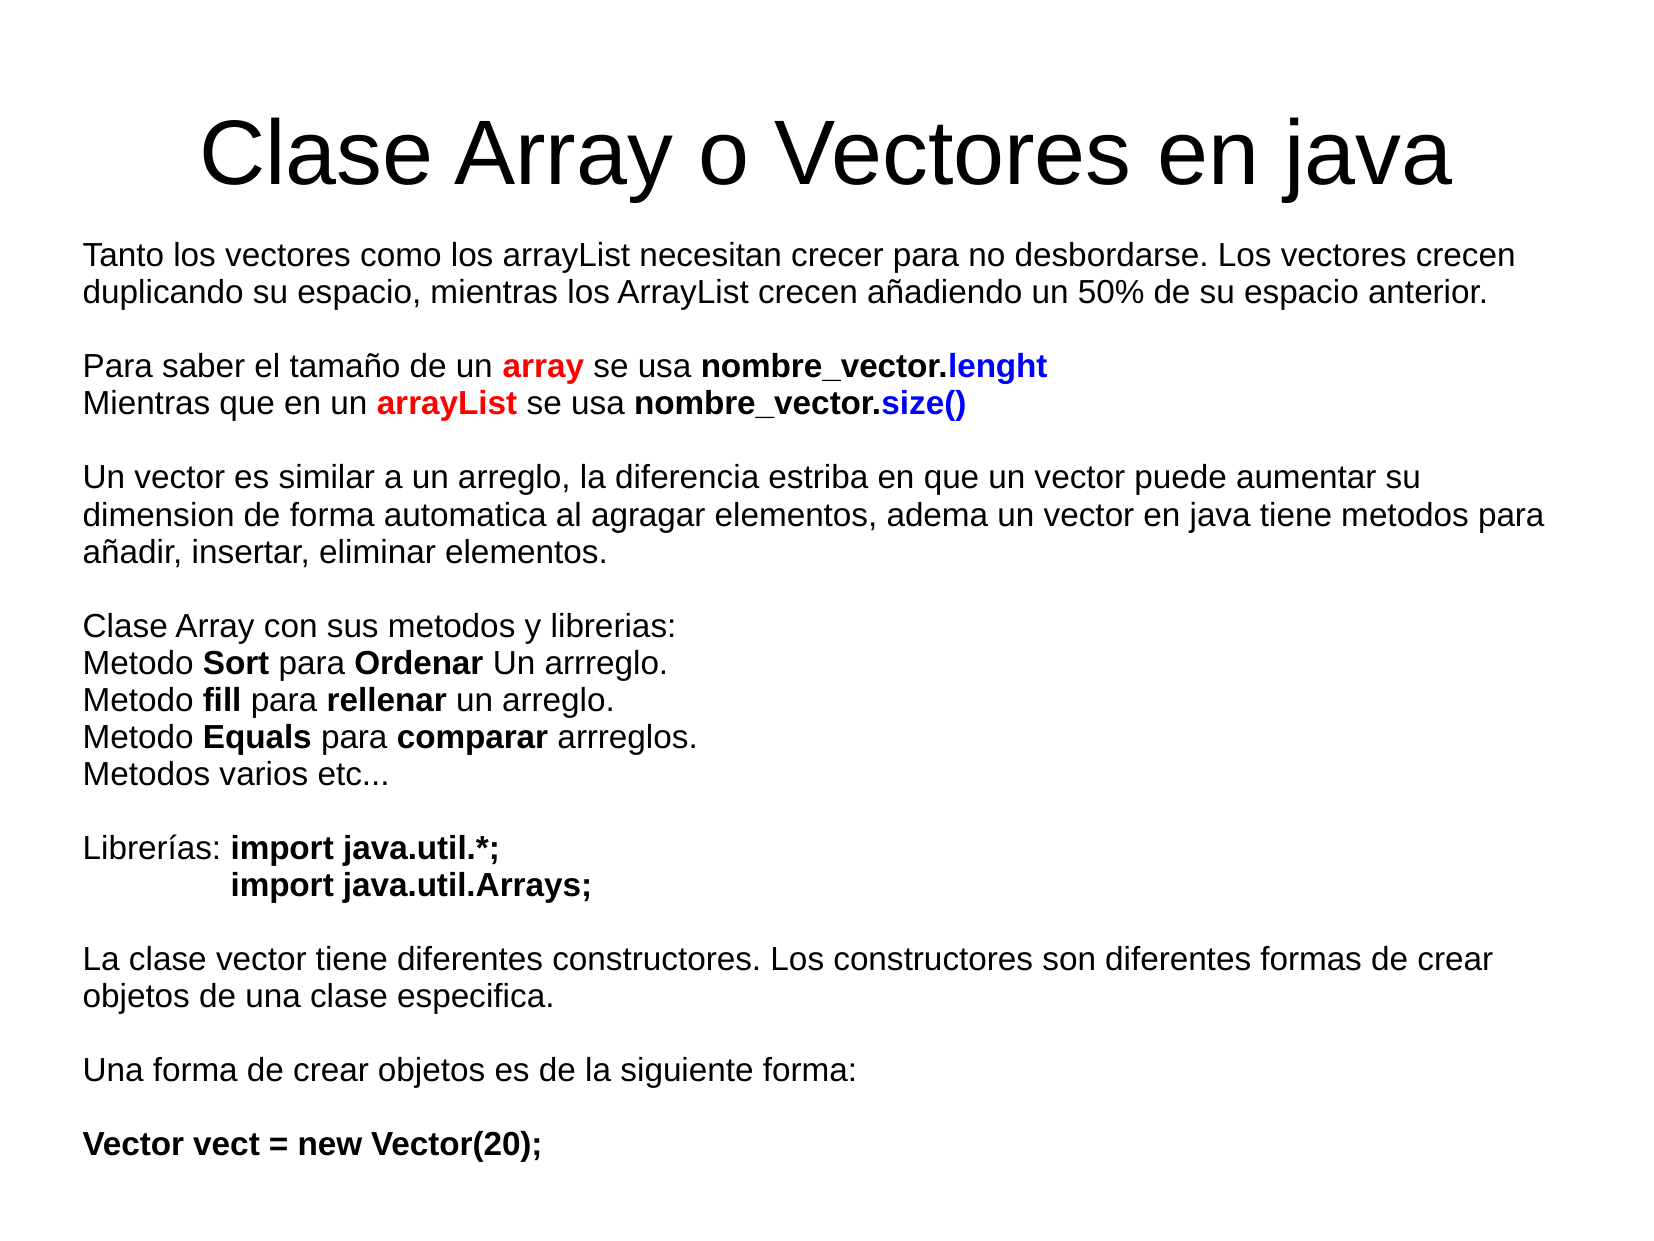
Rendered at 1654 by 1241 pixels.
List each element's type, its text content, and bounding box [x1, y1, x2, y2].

title Clase Array o Vectores en java [82, 49, 1571, 228]
subtitle Tanto los vectores como los arrayList necesitan crecer para no desbordarse. Los vectores crecen duplicando su espacio, mientras los ArrayList crecen añadiendo un 50% de su espacio anterior. Para saber el tamaño de un array se usa nombre_vector.lenght Mientras que en un arrayList se usa nombre_vector.size() Un vector es similar a un arreglo, la diferencia estriba en que un vector puede aumentar su dimension de forma automatica al agragar elementos, adema un vector en java tiene metodos para añadir, insertar, eliminar elementos. Clase Array con sus metodos y librerias: Metodo Sort para Ordenar Un arrreglo. Metodo fill para rellenar un arreglo. Metodo Equals para comparar arrreglos. Metodos varios etc... Librerías: import java.util.*; import java.util.Arrays; La clase vector tiene diferentes constructores. Los constructores son diferentes formas de crear objetos de una clase especifica. Una forma de crear objetos es de la siguiente forma: Vector vect = new Vector(20); [82, 228, 1571, 1171]
